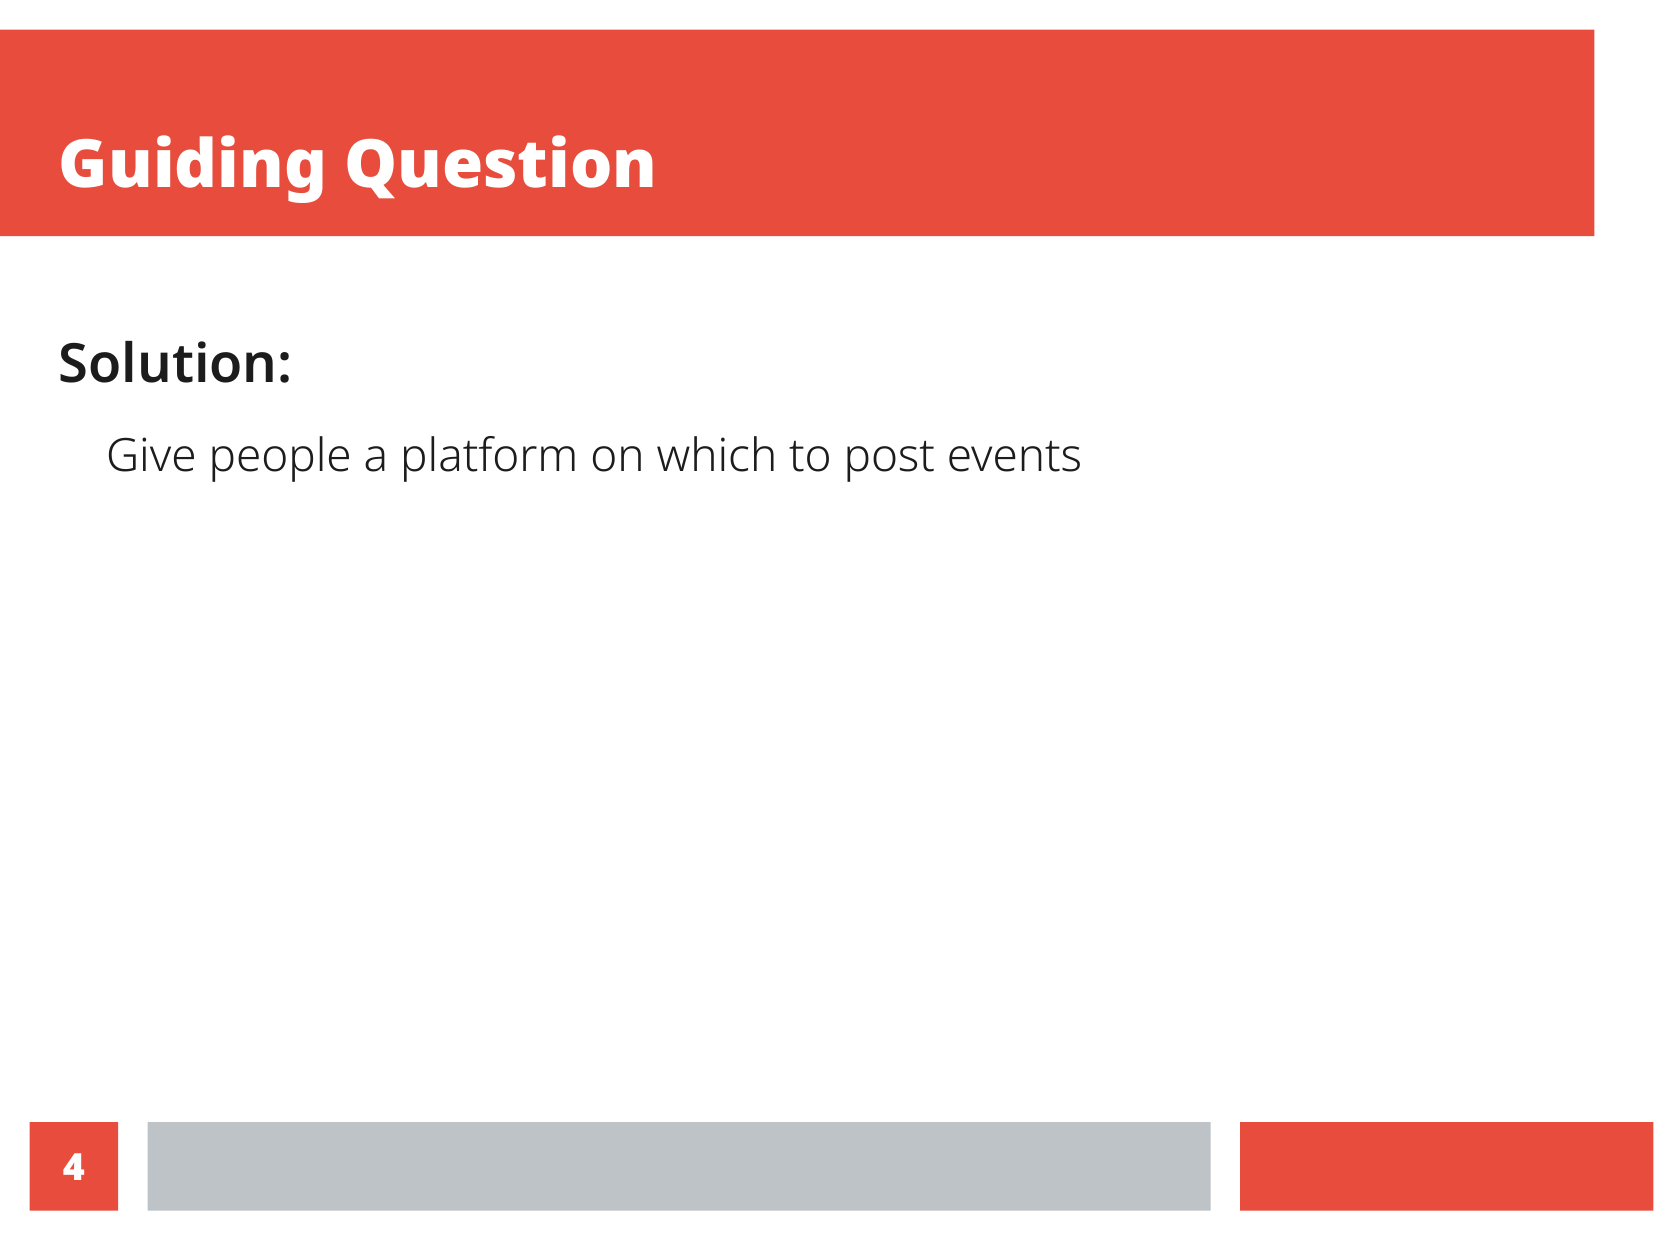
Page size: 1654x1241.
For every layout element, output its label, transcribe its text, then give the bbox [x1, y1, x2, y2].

list Solution: Give people a platform on which to post events [59, 324, 1565, 1093]
title Guiding Question [59, 59, 1595, 207]
